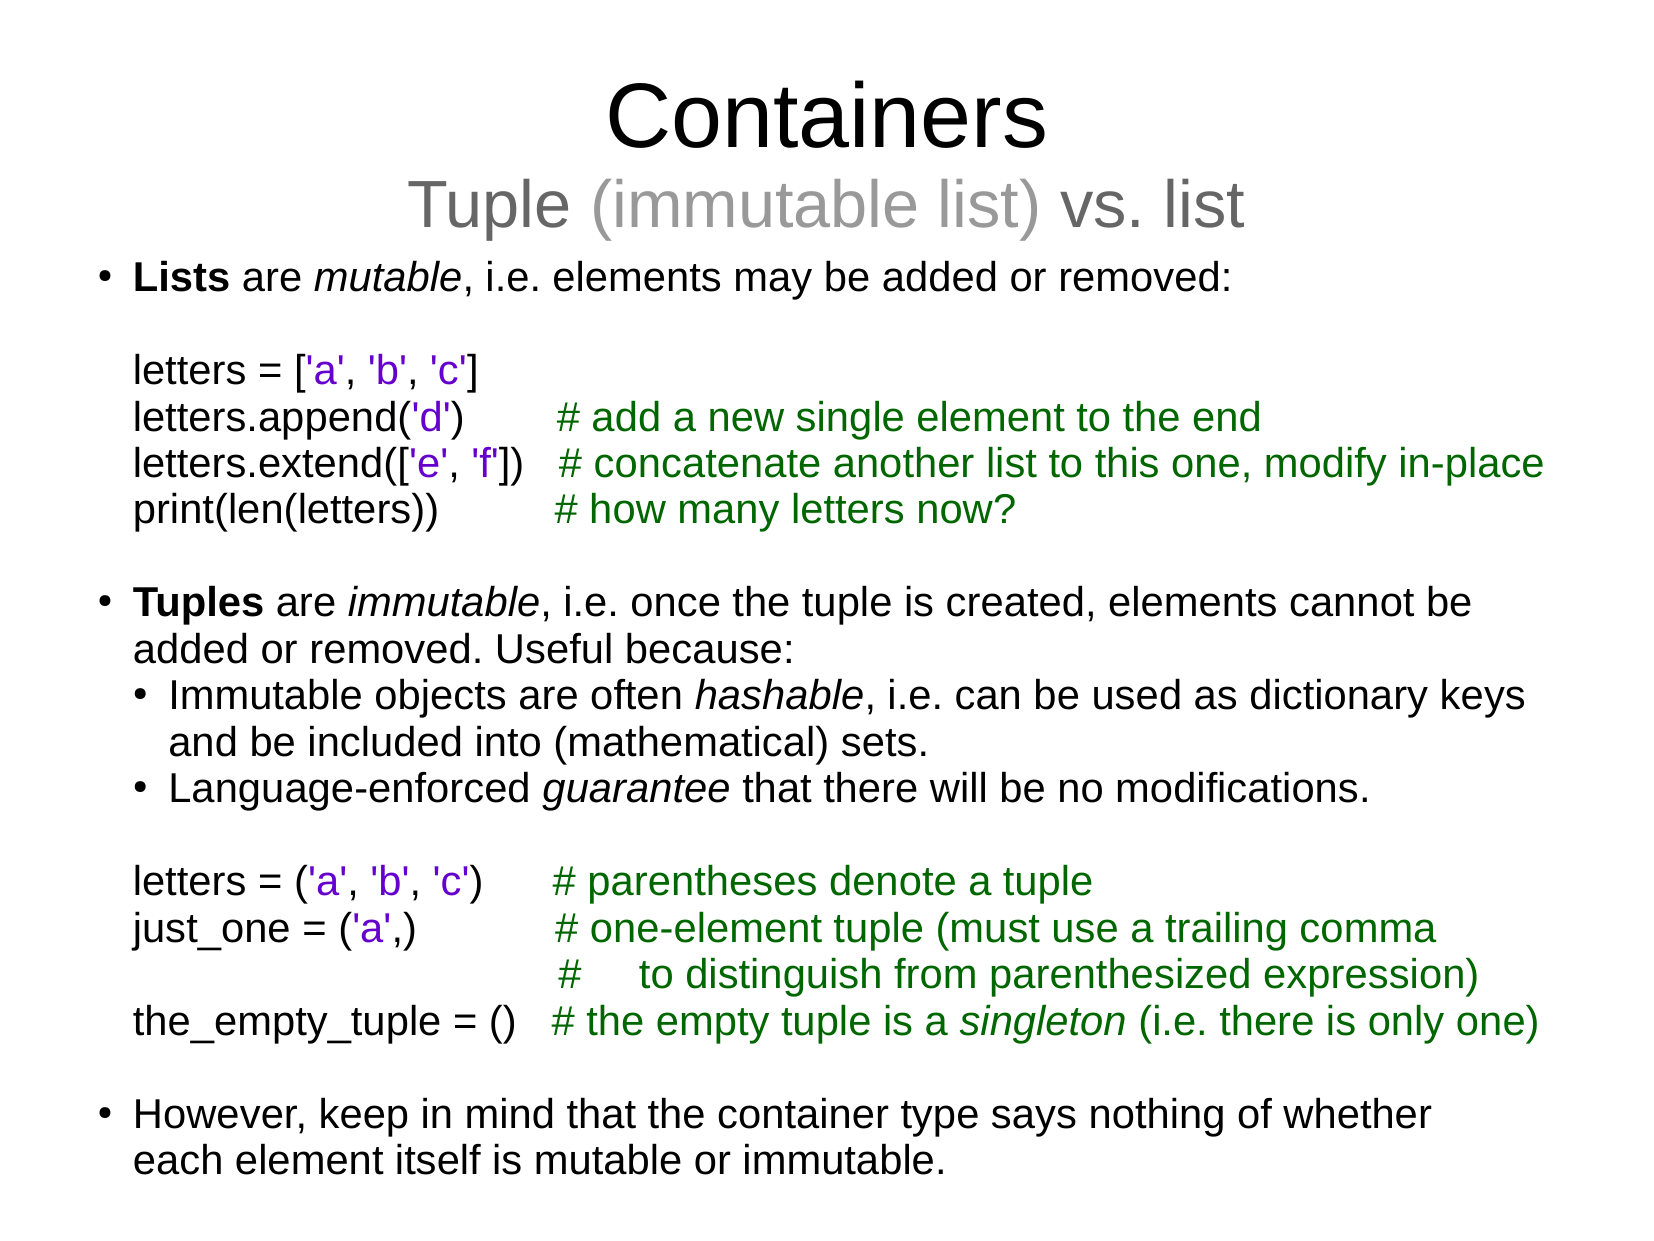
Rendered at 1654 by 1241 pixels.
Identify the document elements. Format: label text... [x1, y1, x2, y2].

title Containers Tuple (immutable list) vs. list [82, 49, 1571, 257]
text_box Lists are mutable, i.e. elements may be added or removed: letters = ['a', 'b', 'c'] letters.append('d') # add a new single element to the end letters.extend(['e', 'f']) # concatenate another list to this one, modify in-place print(len(letters)) # how many letters now? Tuples are immutable, i.e. once the tuple is created, elements cannot be added or removed. Useful because: Immutable objects are often hashable, i.e. can be used as dictionary keys and be included into (mathematical) sets. Language-enforced guarantee that there will be no modifications. letters = ('a', 'b', 'c') # parentheses denote a tuple just_one = ('a',) # one-element tuple (must use a trailing comma # to distinguish from parenthesized expression) the_empty_tuple = () # the empty tuple is a singleton (i.e. there is only one) However, keep in mind that the container type says nothing of whether each element itself is mutable or immutable. [82, 246, 1561, 1202]
